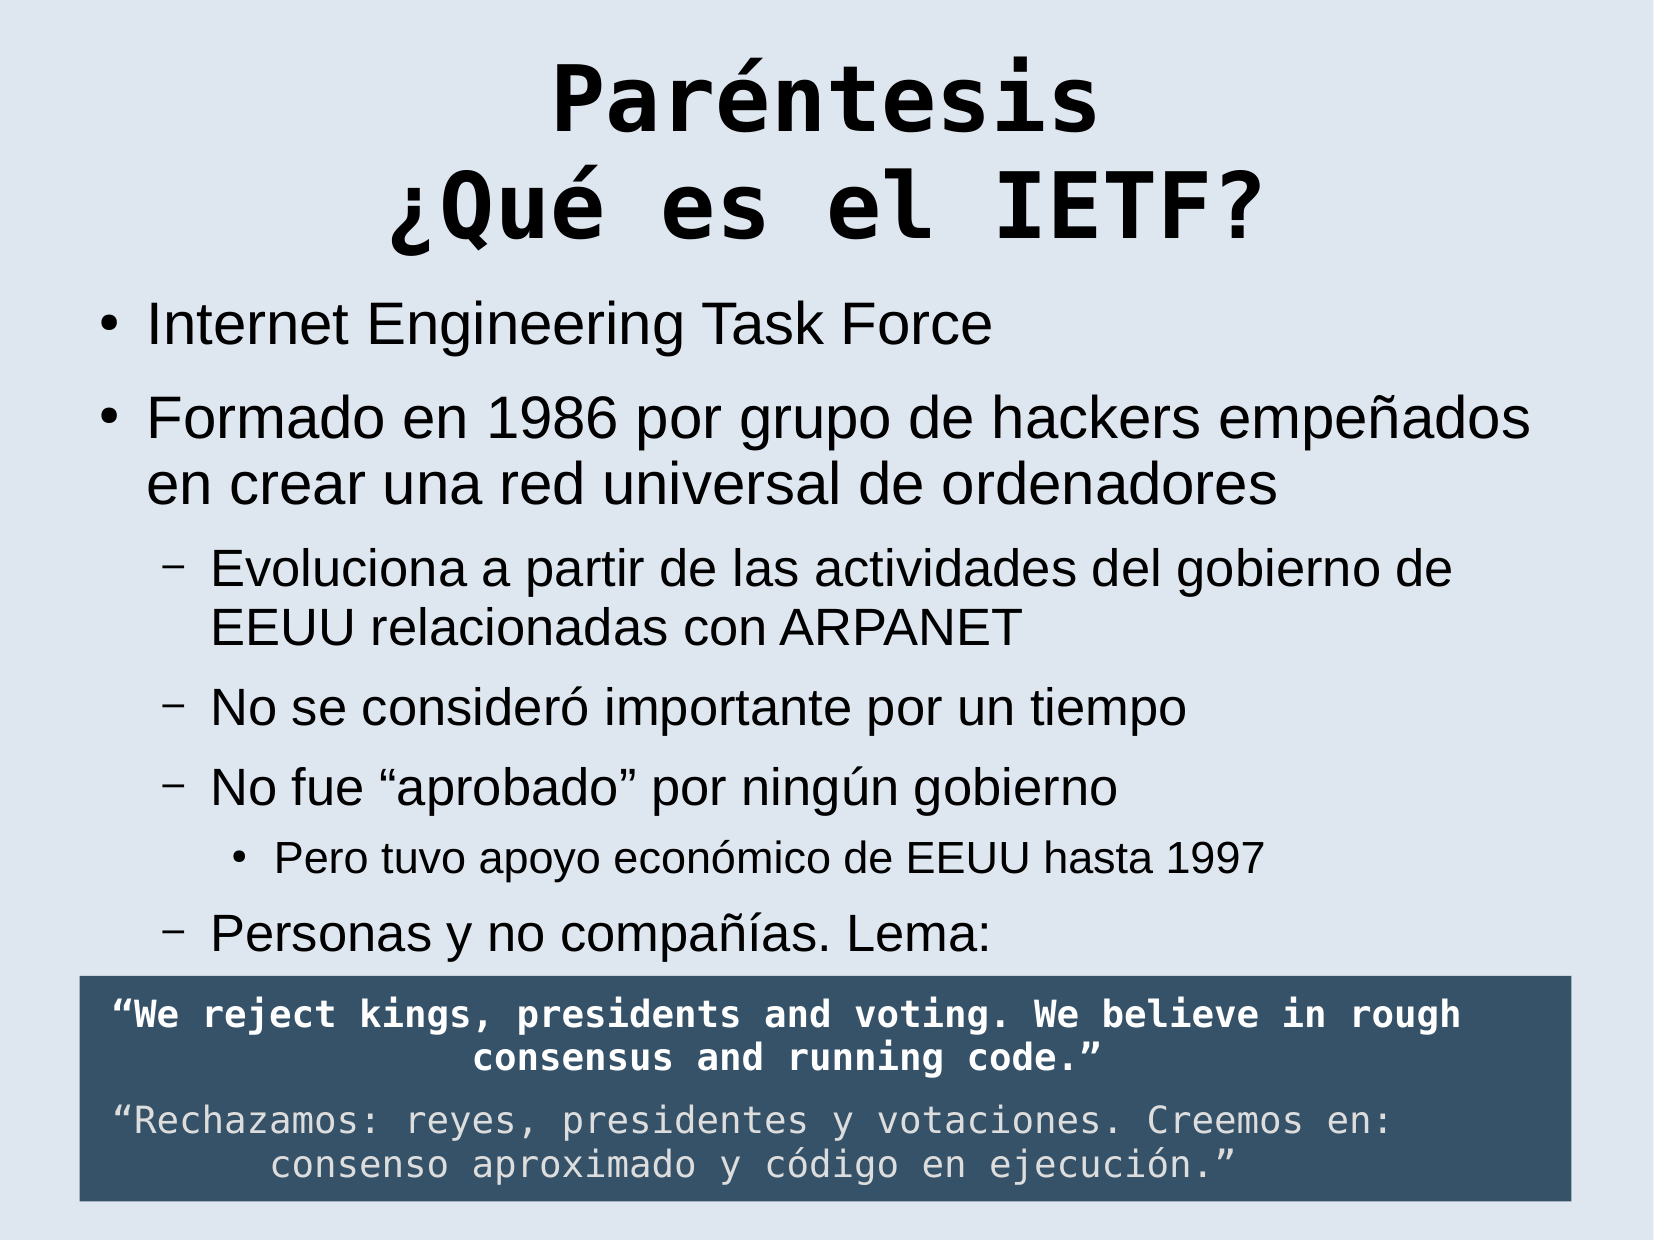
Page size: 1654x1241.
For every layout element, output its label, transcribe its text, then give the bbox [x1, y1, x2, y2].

text_box “Rechazamos: reyes, presidentes y votaciones. Creemos en: consenso aproximado y código en ejecución.” [96, 1091, 1538, 1198]
title Paréntesis ¿Qué es el IETF? [82, 45, 1571, 261]
list Internet Engineering Task Force Formado en 1986 por grupo de hackers empeñados en crear una red universal de ordenadores Evoluciona a partir de las actividades del gobierno de EEUU relacionadas con ARPANET No se consideró importante por un tiempo No fue “aprobado” por ningún gobierno Pero tuvo apoyo económico de EEUU hasta 1997 Personas y no compañías. Lema: [82, 290, 1571, 975]
text_box “We reject kings, presidents and voting. We believe in rough consensus and running code.” [96, 985, 1538, 1091]
text_box [79, 975, 1572, 1202]
